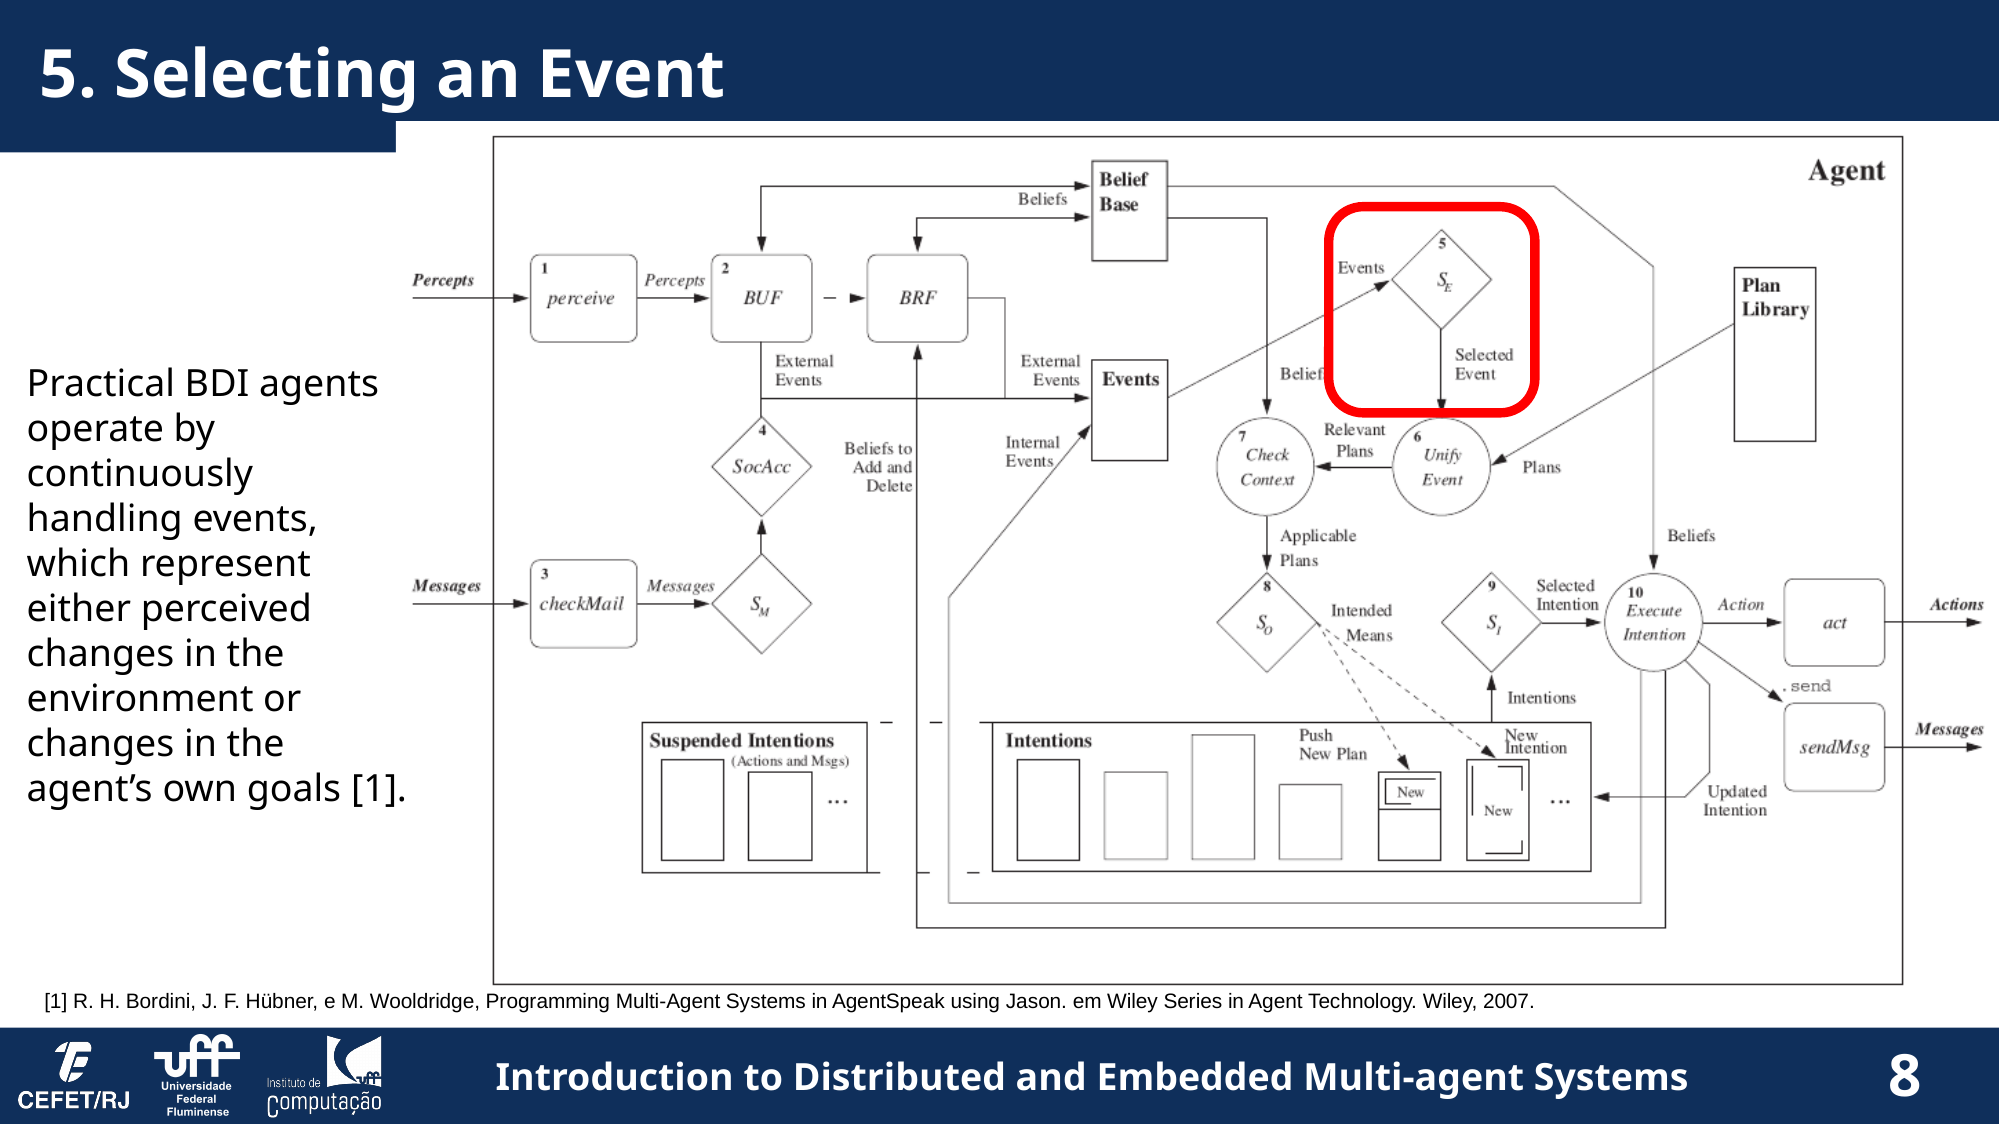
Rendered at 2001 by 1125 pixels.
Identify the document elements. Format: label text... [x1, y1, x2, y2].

text_box Practical BDI agents operate by continuously handling events, which represent either perceived changes in the environment or changes in the agent’s own goals [1]. [11, 351, 425, 817]
picture [18, 1021, 129, 1125]
text_box 5. Selecting an Event [25, 23, 1999, 119]
text_box [1] R. H. Bordini, J. F. Hübner, e M. Wooldridge, Programming Multi-Agent Systems in AgentSpeak using Jason. em Wiley Series in Agent Technology. Wiley, 2007. [29, 980, 1978, 1018]
picture [153, 1033, 241, 1121]
picture [265, 1033, 383, 1118]
picture [395, 121, 2000, 987]
